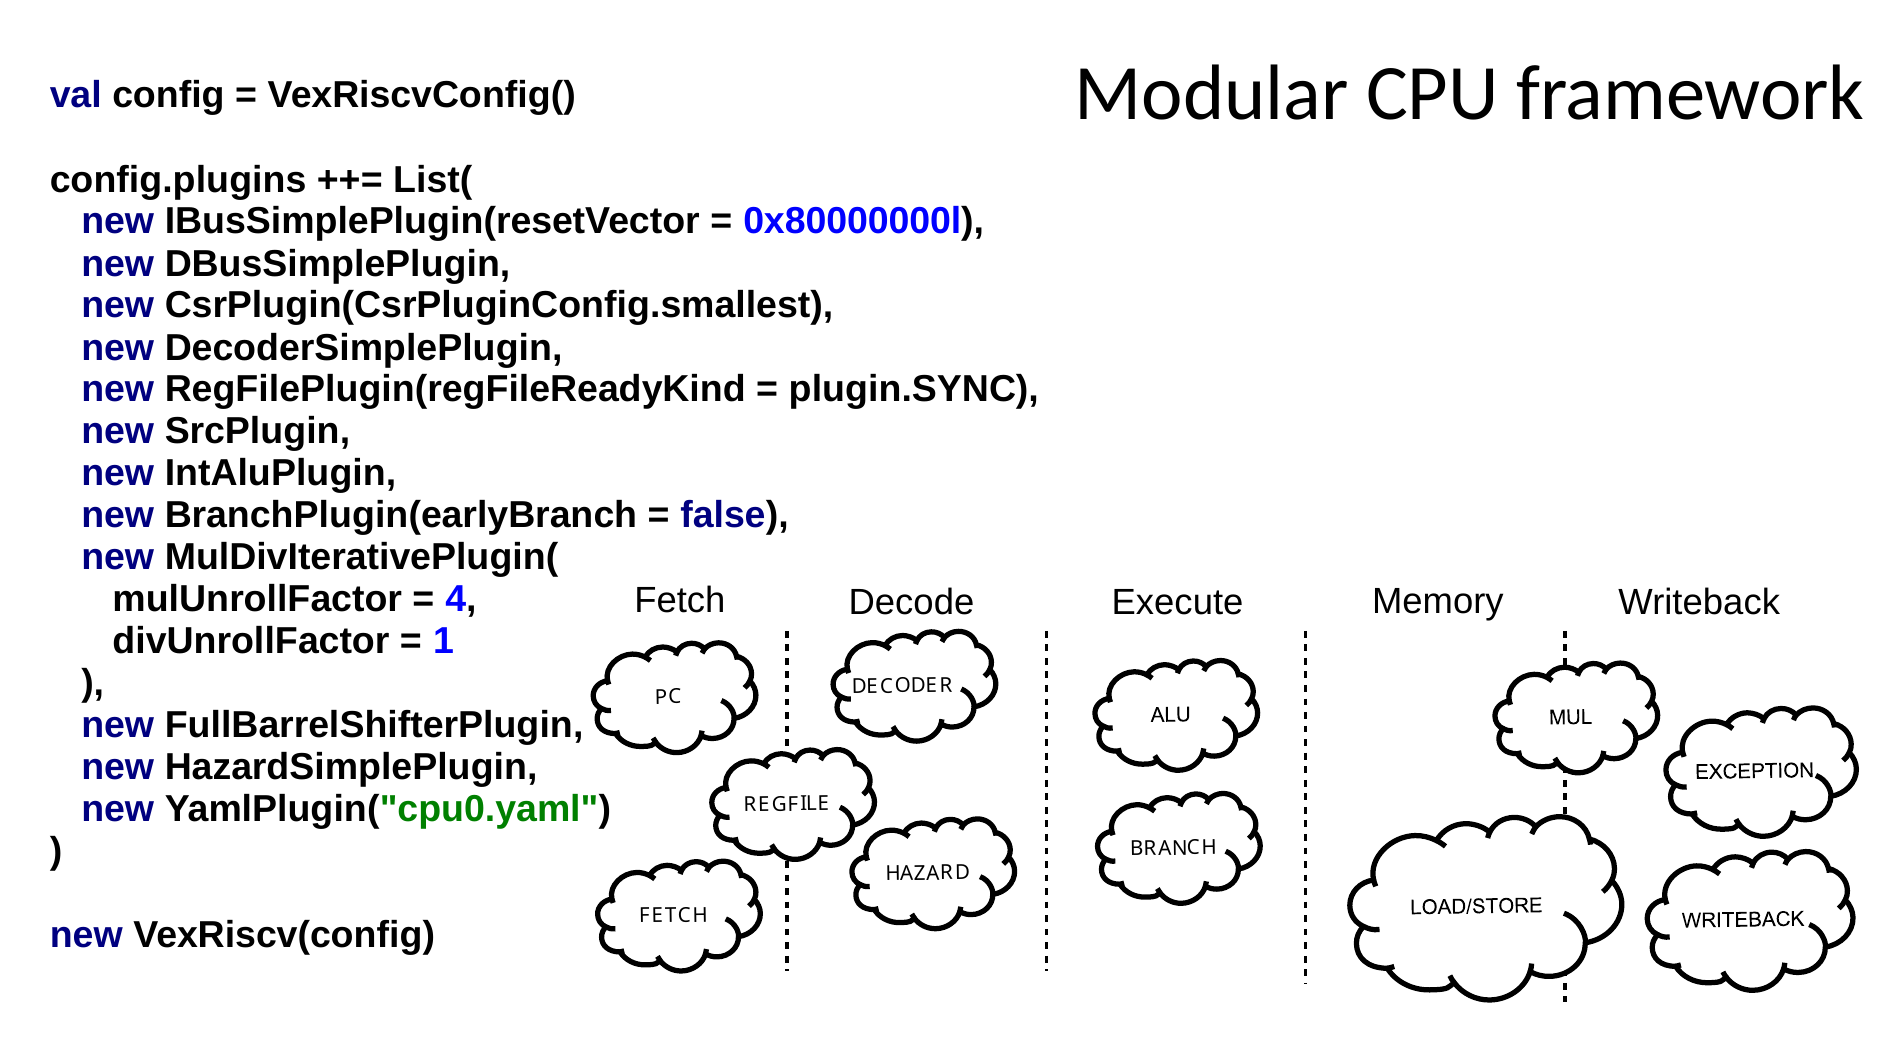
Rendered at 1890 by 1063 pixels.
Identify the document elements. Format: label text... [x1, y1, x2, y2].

chart [590, 571, 1860, 1004]
title Modular CPU framework [1074, 11, 1890, 189]
text_box val config = VexRiscvConfig() config.plugins ++= List( new IBusSimplePlugin(resetVector = 0x80000000l), new DBusSimplePlugin, new CsrPlugin(CsrPluginConfig.smallest), new DecoderSimplePlugin, new RegFilePlugin(regFileReadyKind = plugin.SYNC), new SrcPlugin, new IntAluPlugin, new BranchPlugin(earlyBranch = false), new MulDivIterativePlugin( mulUnrollFactor = 4, divUnrollFactor = 1 ), new FullBarrelShifterPlugin, new HazardSimplePlugin, new YamlPlugin("cpu0.yaml") ) new VexRiscv(config) [35, 66, 1678, 1063]
